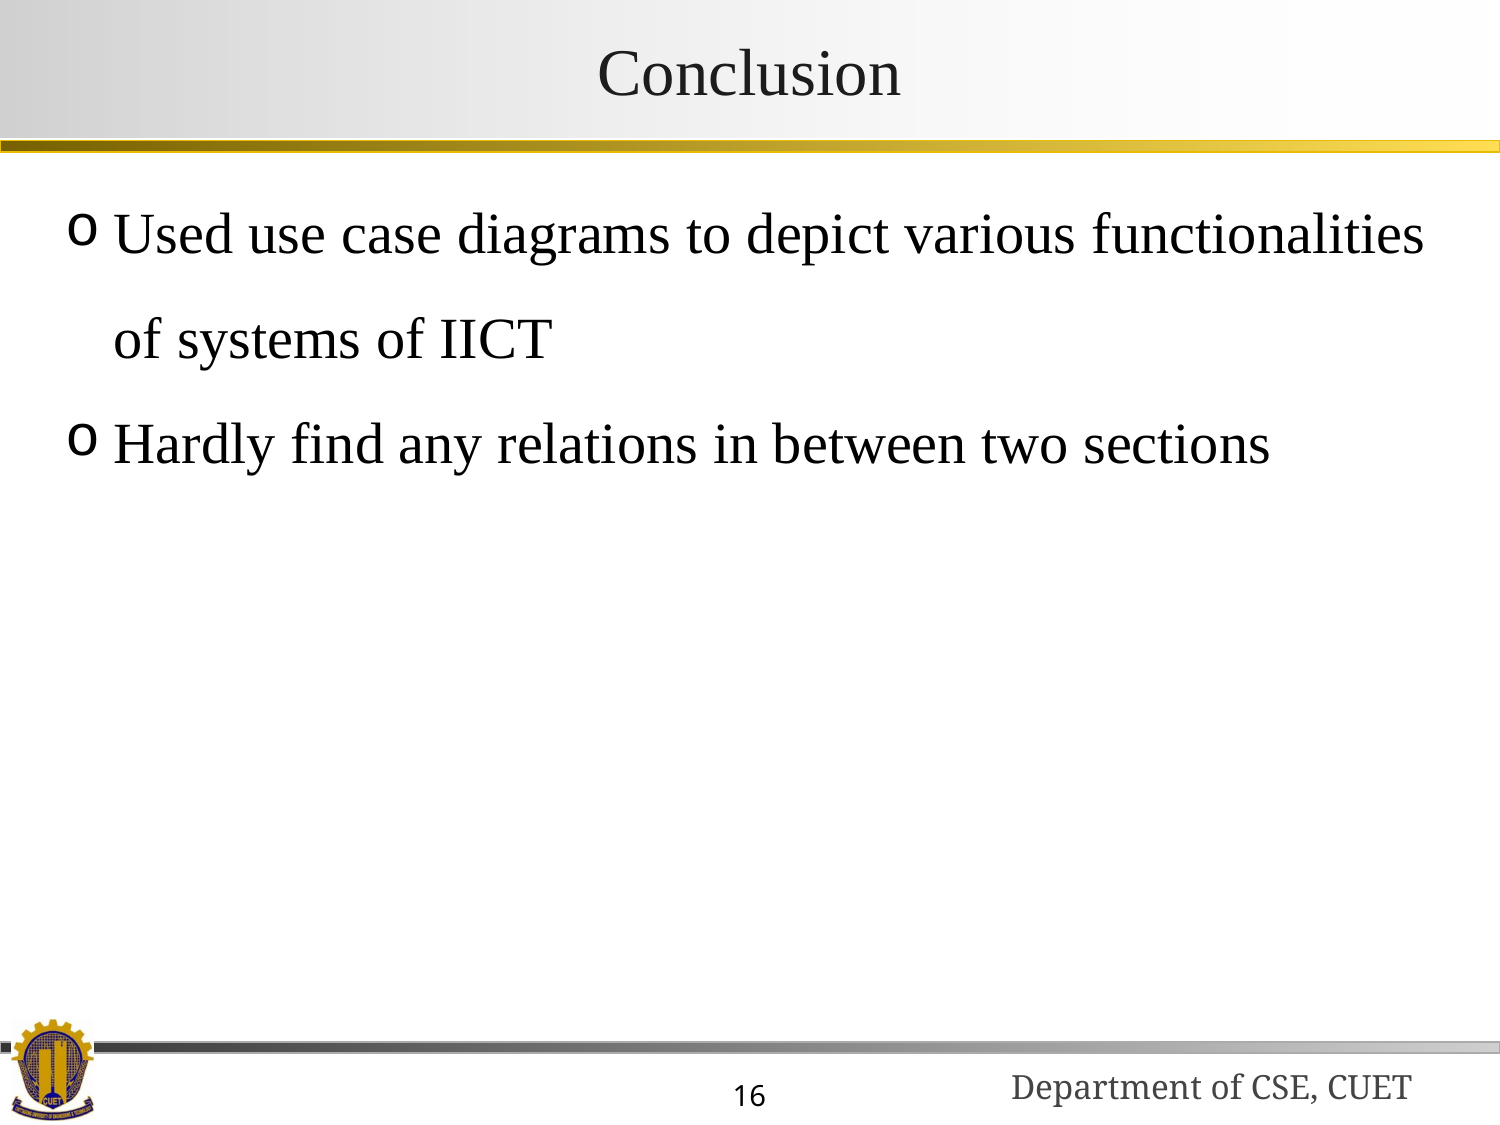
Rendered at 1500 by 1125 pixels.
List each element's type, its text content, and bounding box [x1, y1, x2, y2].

picture [11, 1019, 94, 1121]
list Used use case diagrams to depict various functionalities of systems of IICT Hardly find any relations in between two sections [23, 152, 1442, 1050]
title Conclusion [0, 0, 1500, 138]
